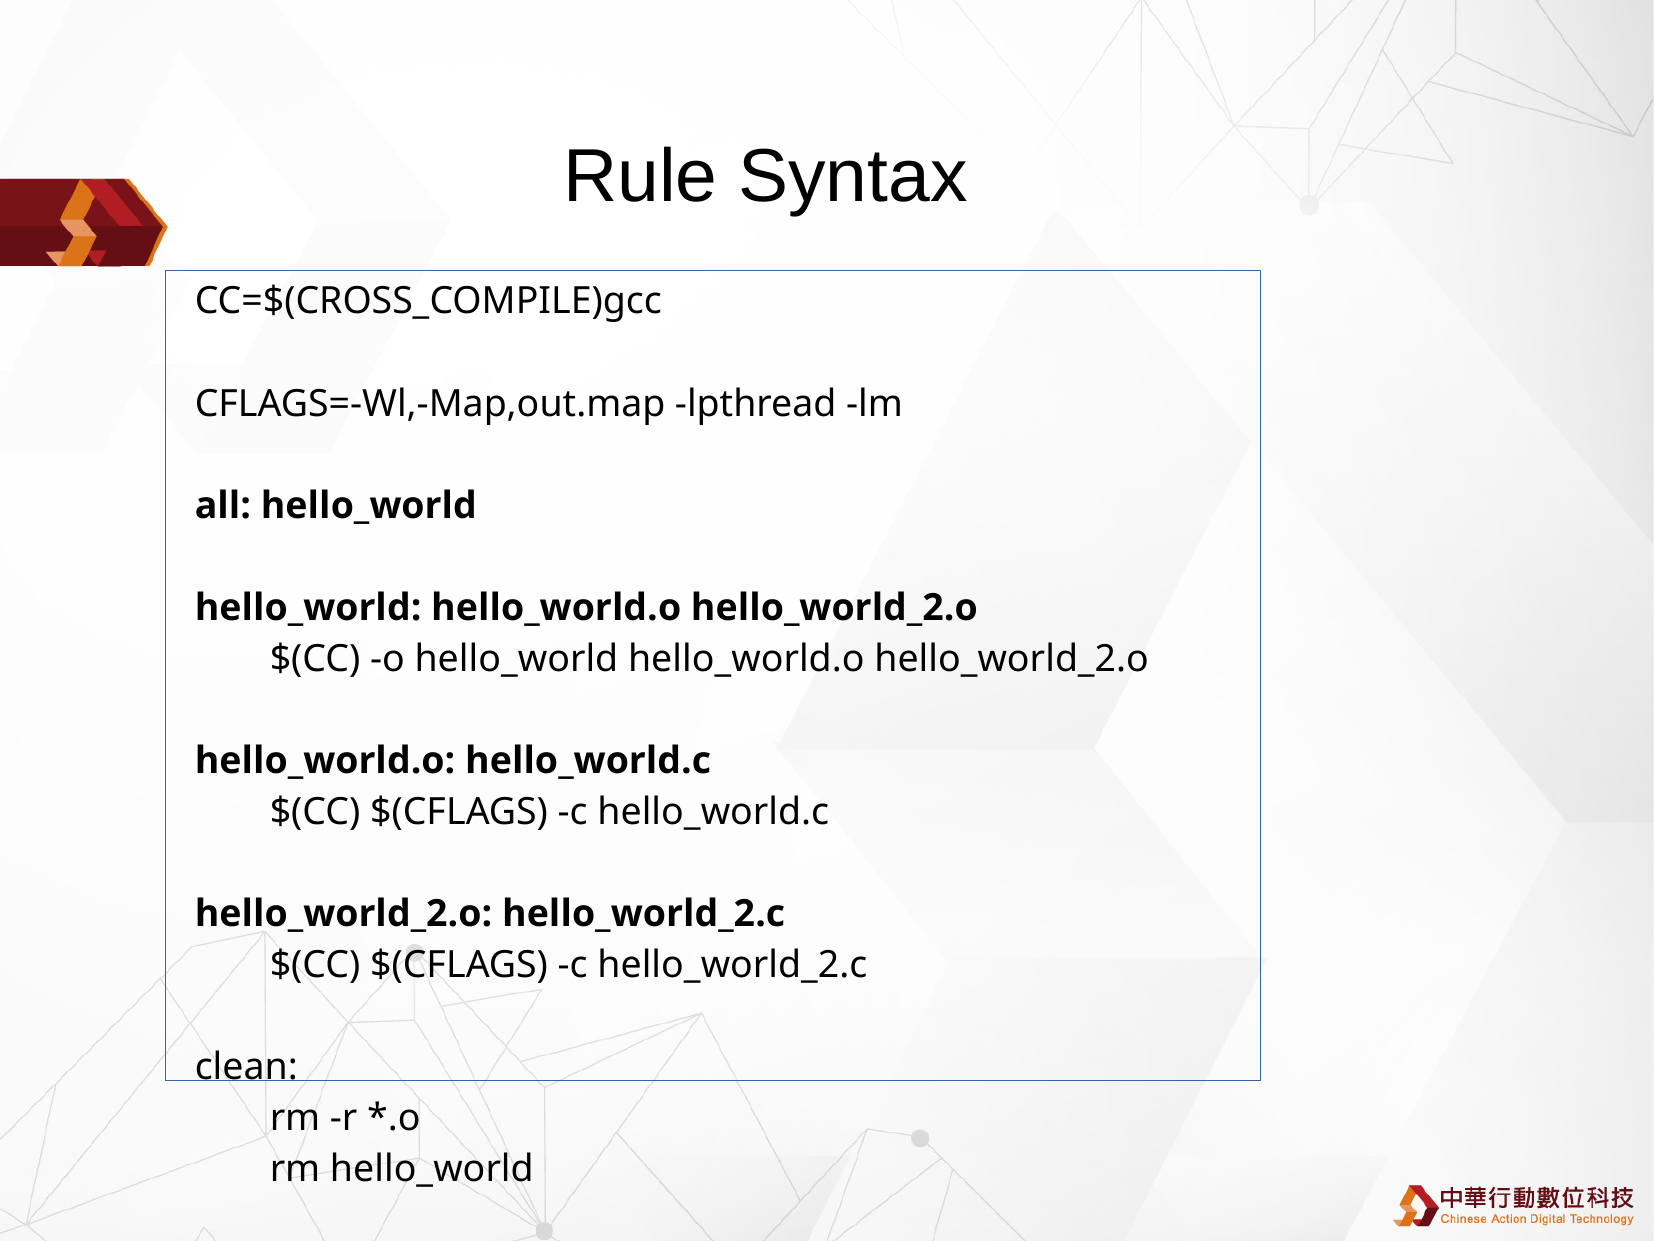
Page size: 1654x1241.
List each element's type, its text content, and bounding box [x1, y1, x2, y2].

title Rule Syntax [536, 91, 1249, 260]
text_box CC=$(CROSS_COMPILE)gcc CFLAGS=-Wl,-Map,out.map -lpthread -lm all: hello_world hello_world: hello_world.o hello_world_2.o $(CC) -o hello_world hello_world.o hello_world_2.o hello_world.o: hello_world.c $(CC) $(CFLAGS) -c hello_world.c hello_world_2.o: hello_world_2.c $(CC) $(CFLAGS) -c hello_world_2.c clean: rm -r *.o rm hello_world [180, 271, 1228, 1066]
picture [0, 0, 1654, 1241]
